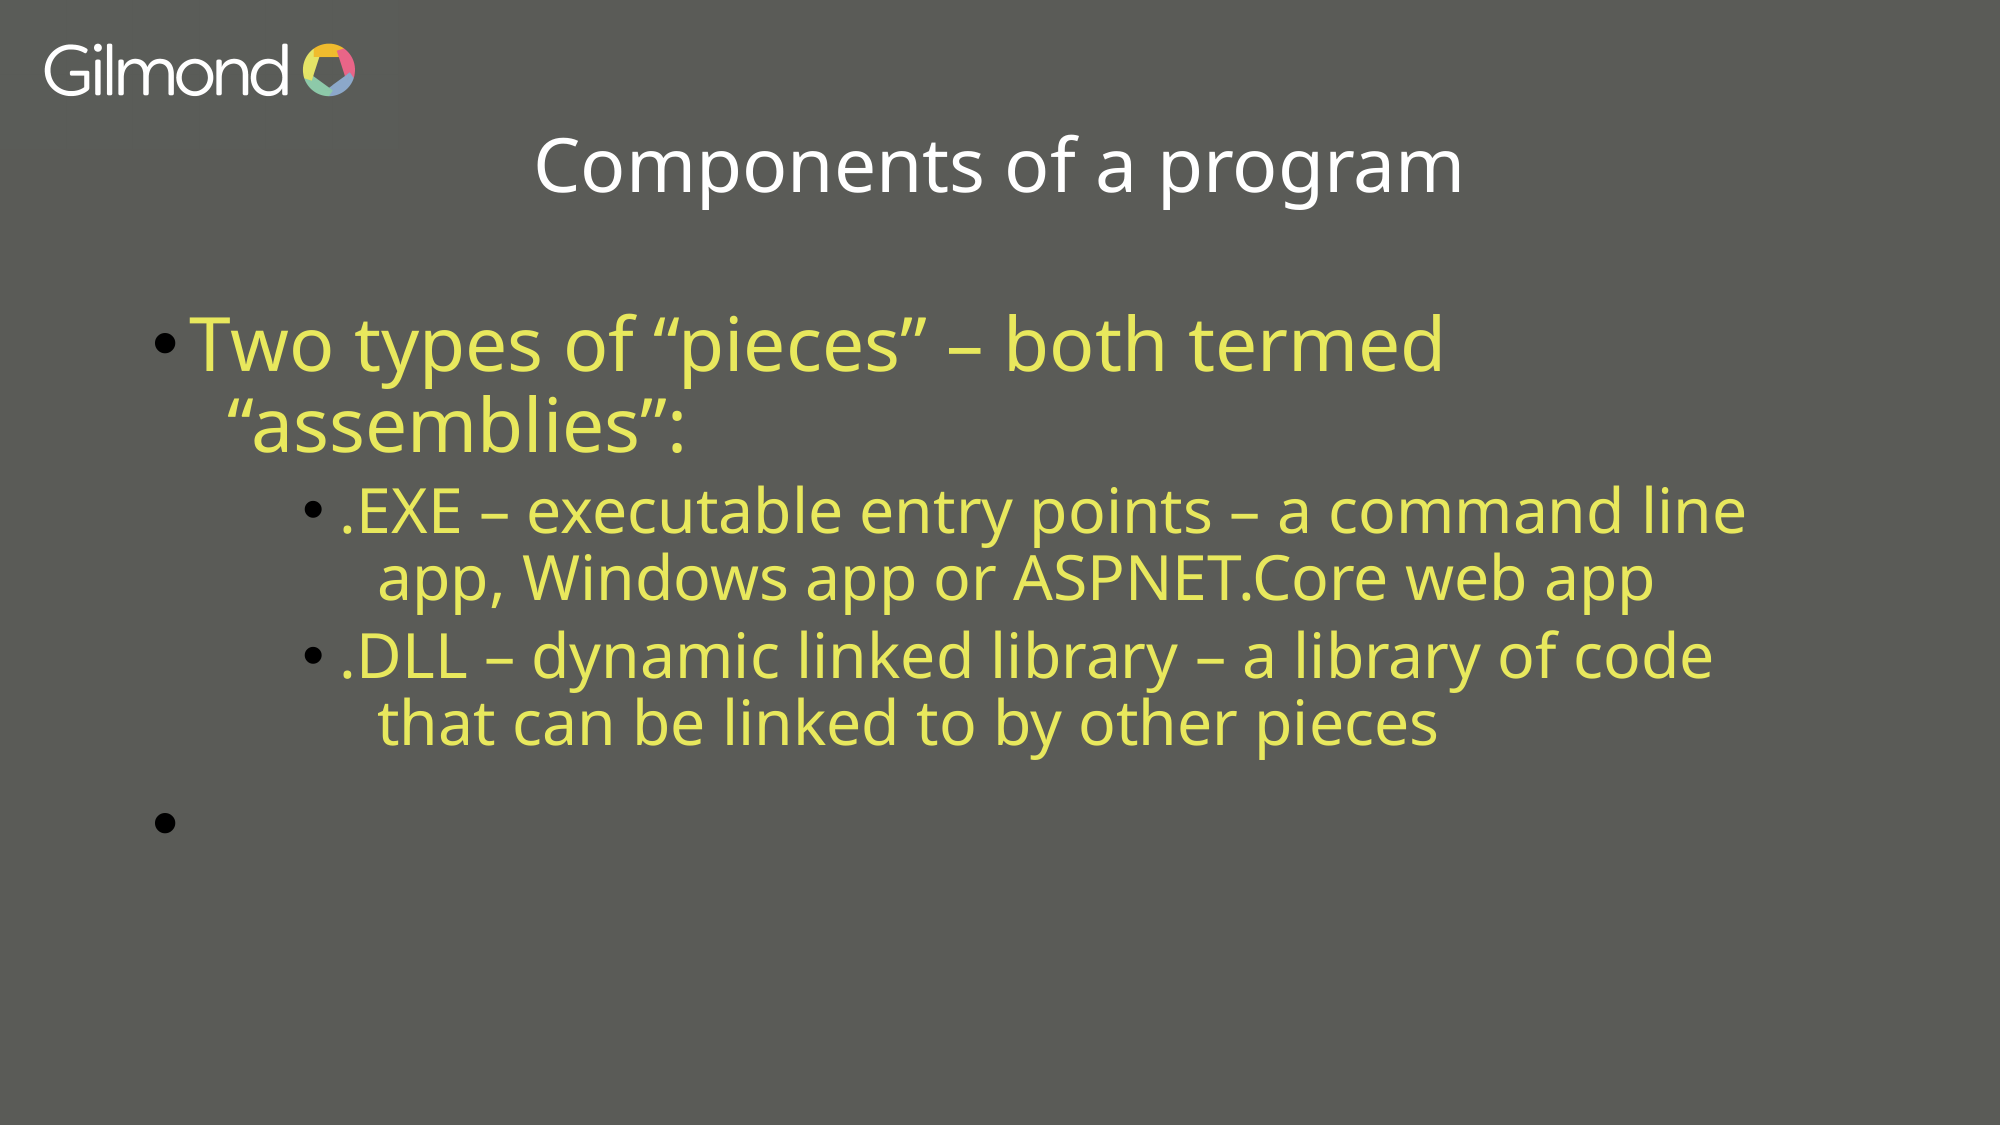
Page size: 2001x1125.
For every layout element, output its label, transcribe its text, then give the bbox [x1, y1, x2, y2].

list Two types of “pieces” – both termed “assemblies”: .EXE – executable entry points – a command line app, Windows app or ASPNET.Core web app .DLL – dynamic linked library – a library of code that can be linked to by other pieces [137, 299, 1863, 1014]
picture [0, 0, 399, 149]
title Components of a program [137, 59, 1863, 278]
